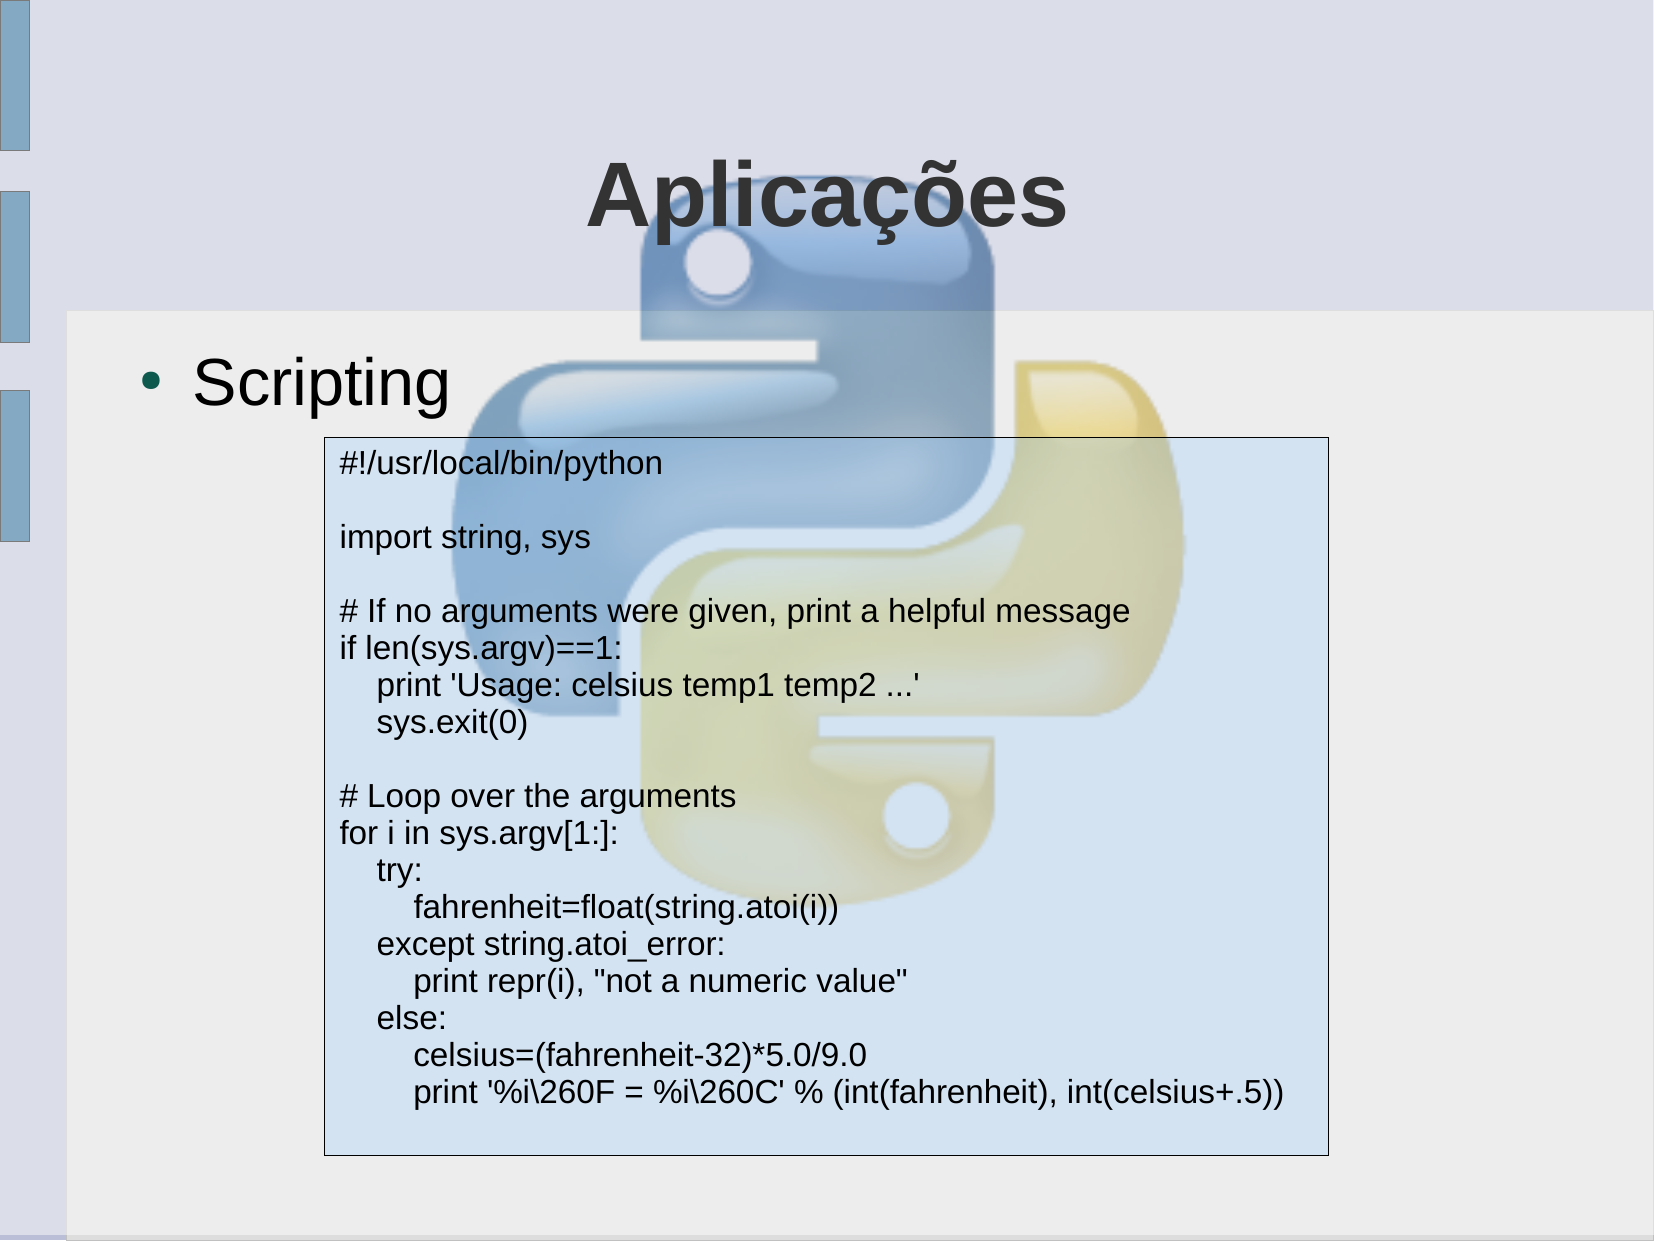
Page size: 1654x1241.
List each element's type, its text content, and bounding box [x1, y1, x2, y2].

title Aplicações [121, 91, 1534, 299]
text_box #!/usr/local/bin/python import string, sys # If no arguments were given, print a helpful message if len(sys.argv)==1: print 'Usage: celsius temp1 temp2 ...' sys.exit(0) # Loop over the arguments for i in sys.argv[1:]: try: fahrenheit=float(string.atoi(i)) except string.atoi_error: print repr(i), "not a numeric value" else: celsius=(fahrenheit-32)*5.0/9.0 print '%i\260F = %i\260C' % (int(fahrenheit), int(celsius+.5)) [324, 437, 1329, 1156]
list Scripting [121, 344, 1534, 1127]
picture [0, 0, 1654, 1235]
